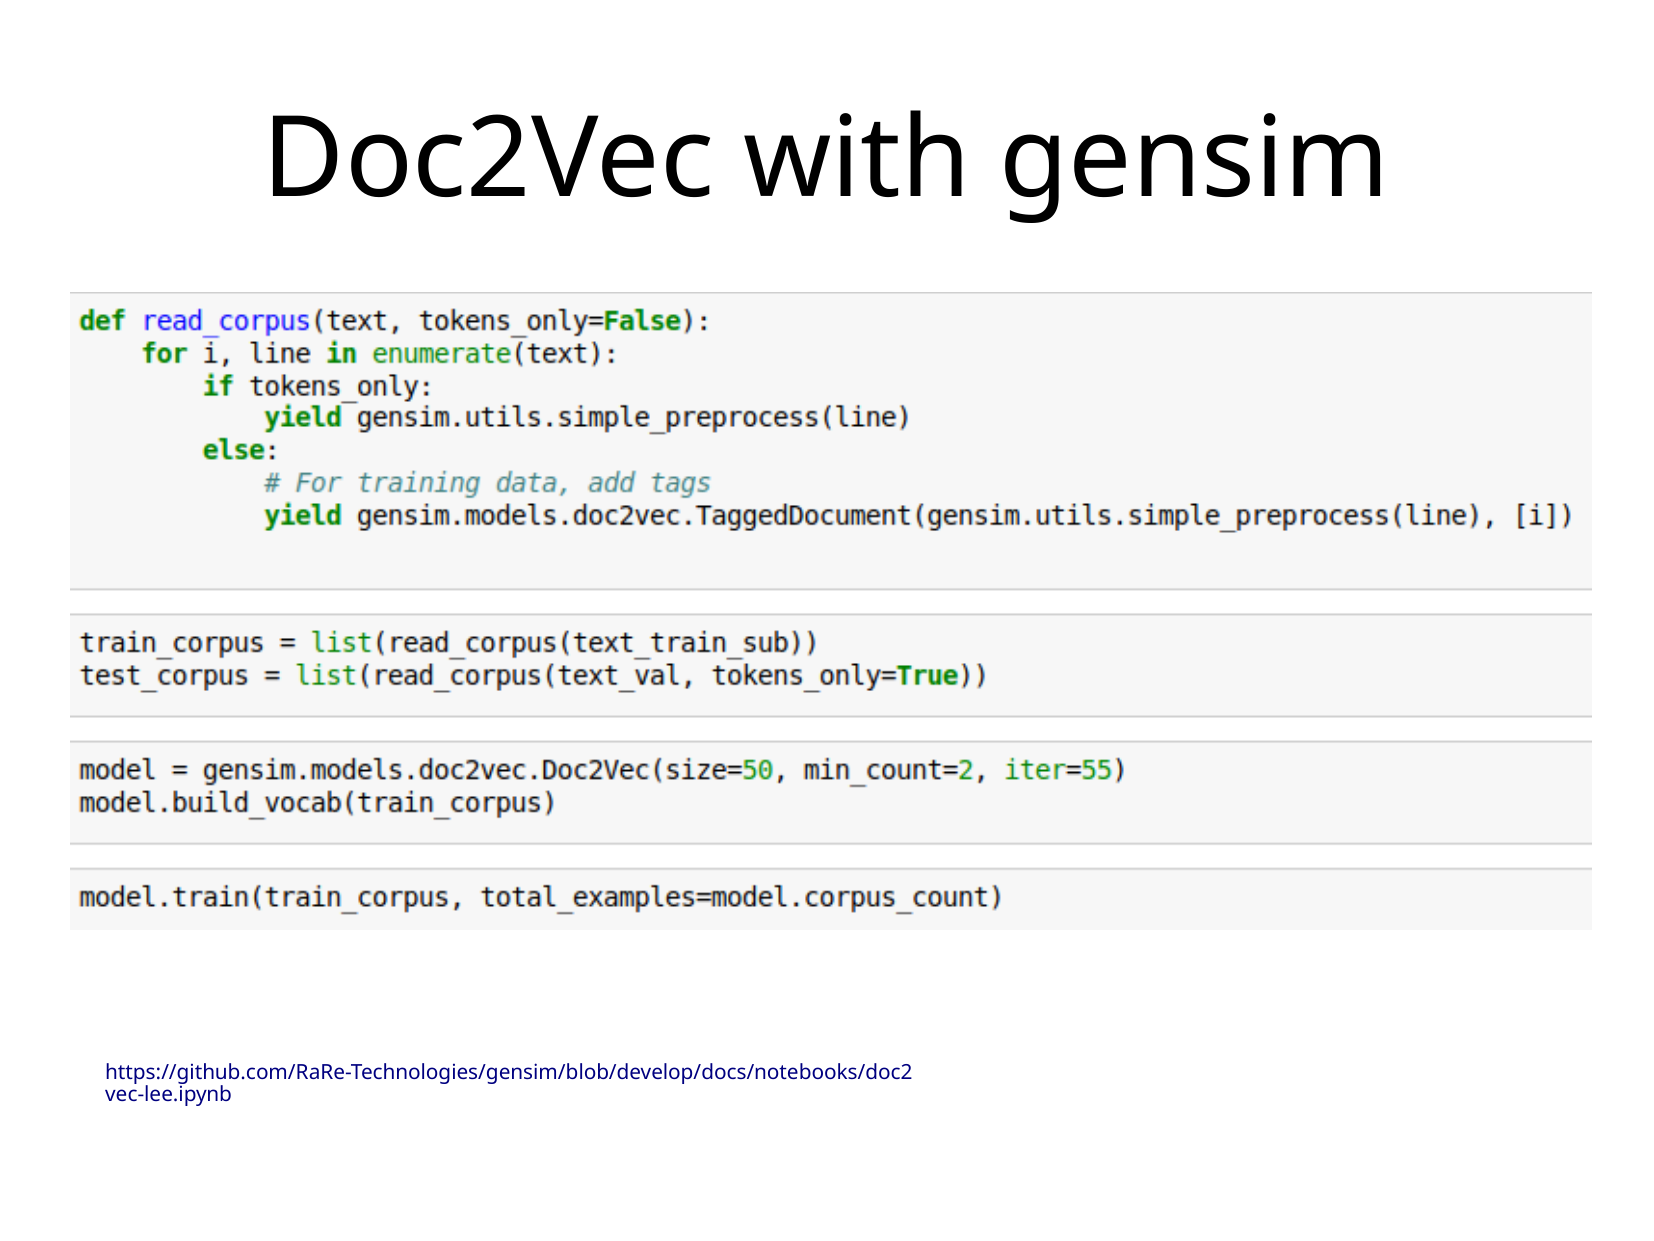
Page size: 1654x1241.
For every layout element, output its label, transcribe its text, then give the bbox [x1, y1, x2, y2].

picture [70, 292, 1592, 931]
title Doc2Vec with gensim [82, 49, 1571, 257]
text_box https://github.com/RaRe-Technologies/gensim/blob/develop/docs/notebooks/doc2vec-lee.ipynb [90, 1050, 931, 1086]
